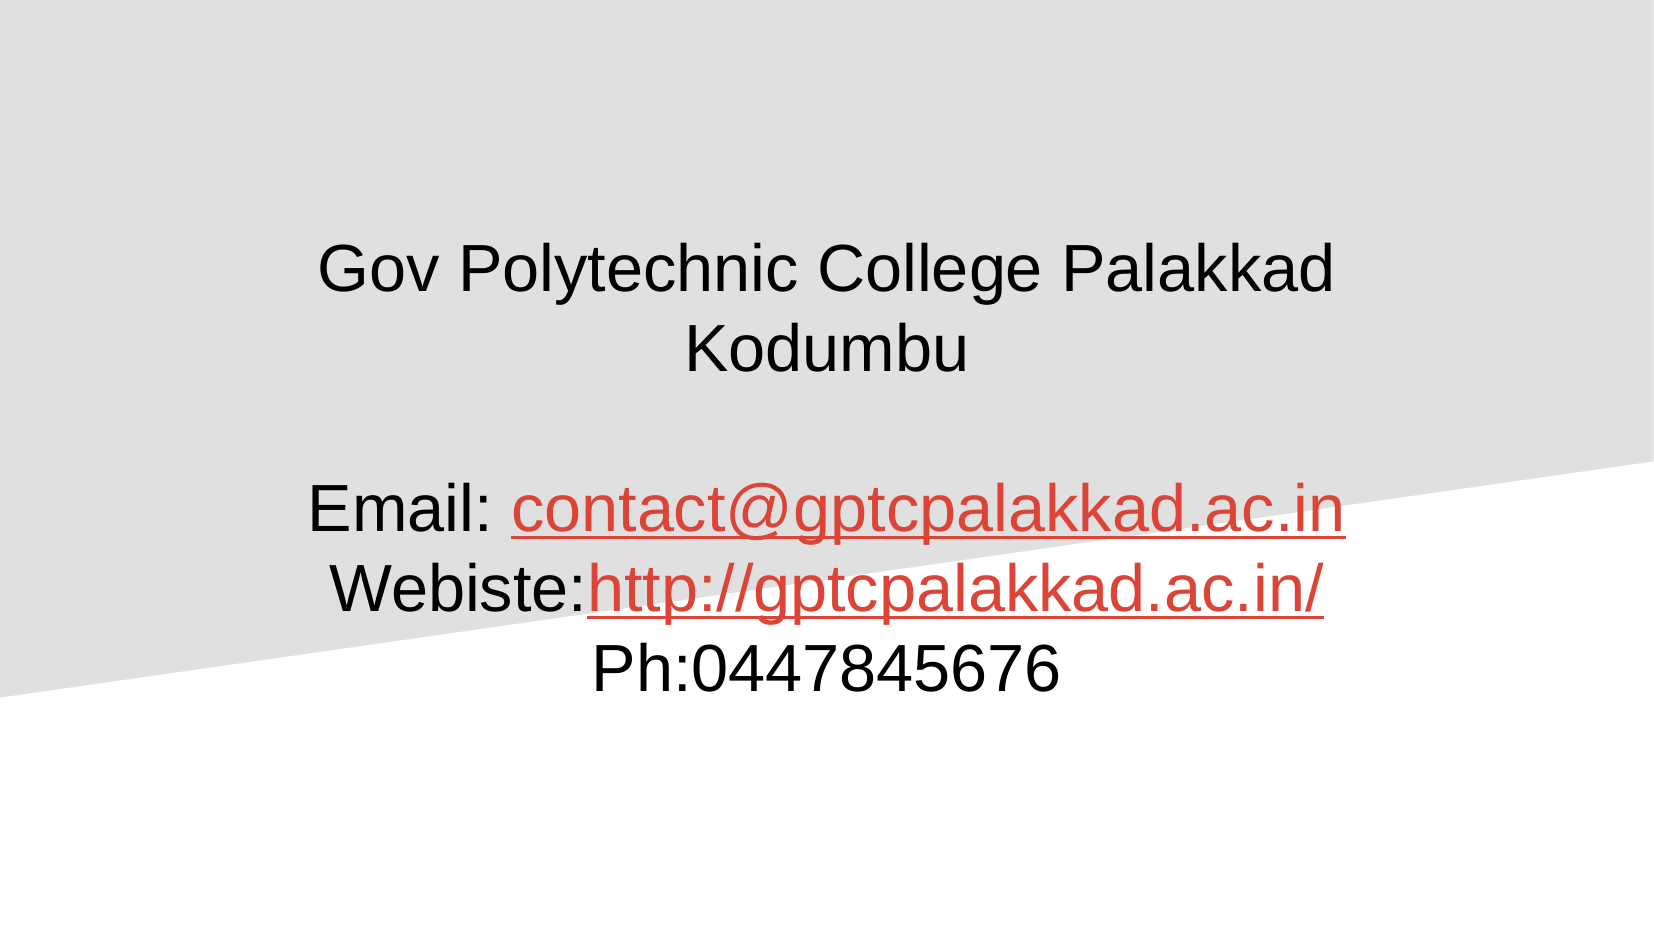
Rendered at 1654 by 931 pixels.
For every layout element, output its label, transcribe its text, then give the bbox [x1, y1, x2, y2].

text_box Gov Polytechnic College Palakkad Kodumbu Email: contact@gptcpalakkad.ac.in Webiste:http://gptcpalakkad.ac.in/ Ph:0447845676 [82, 195, 1571, 735]
